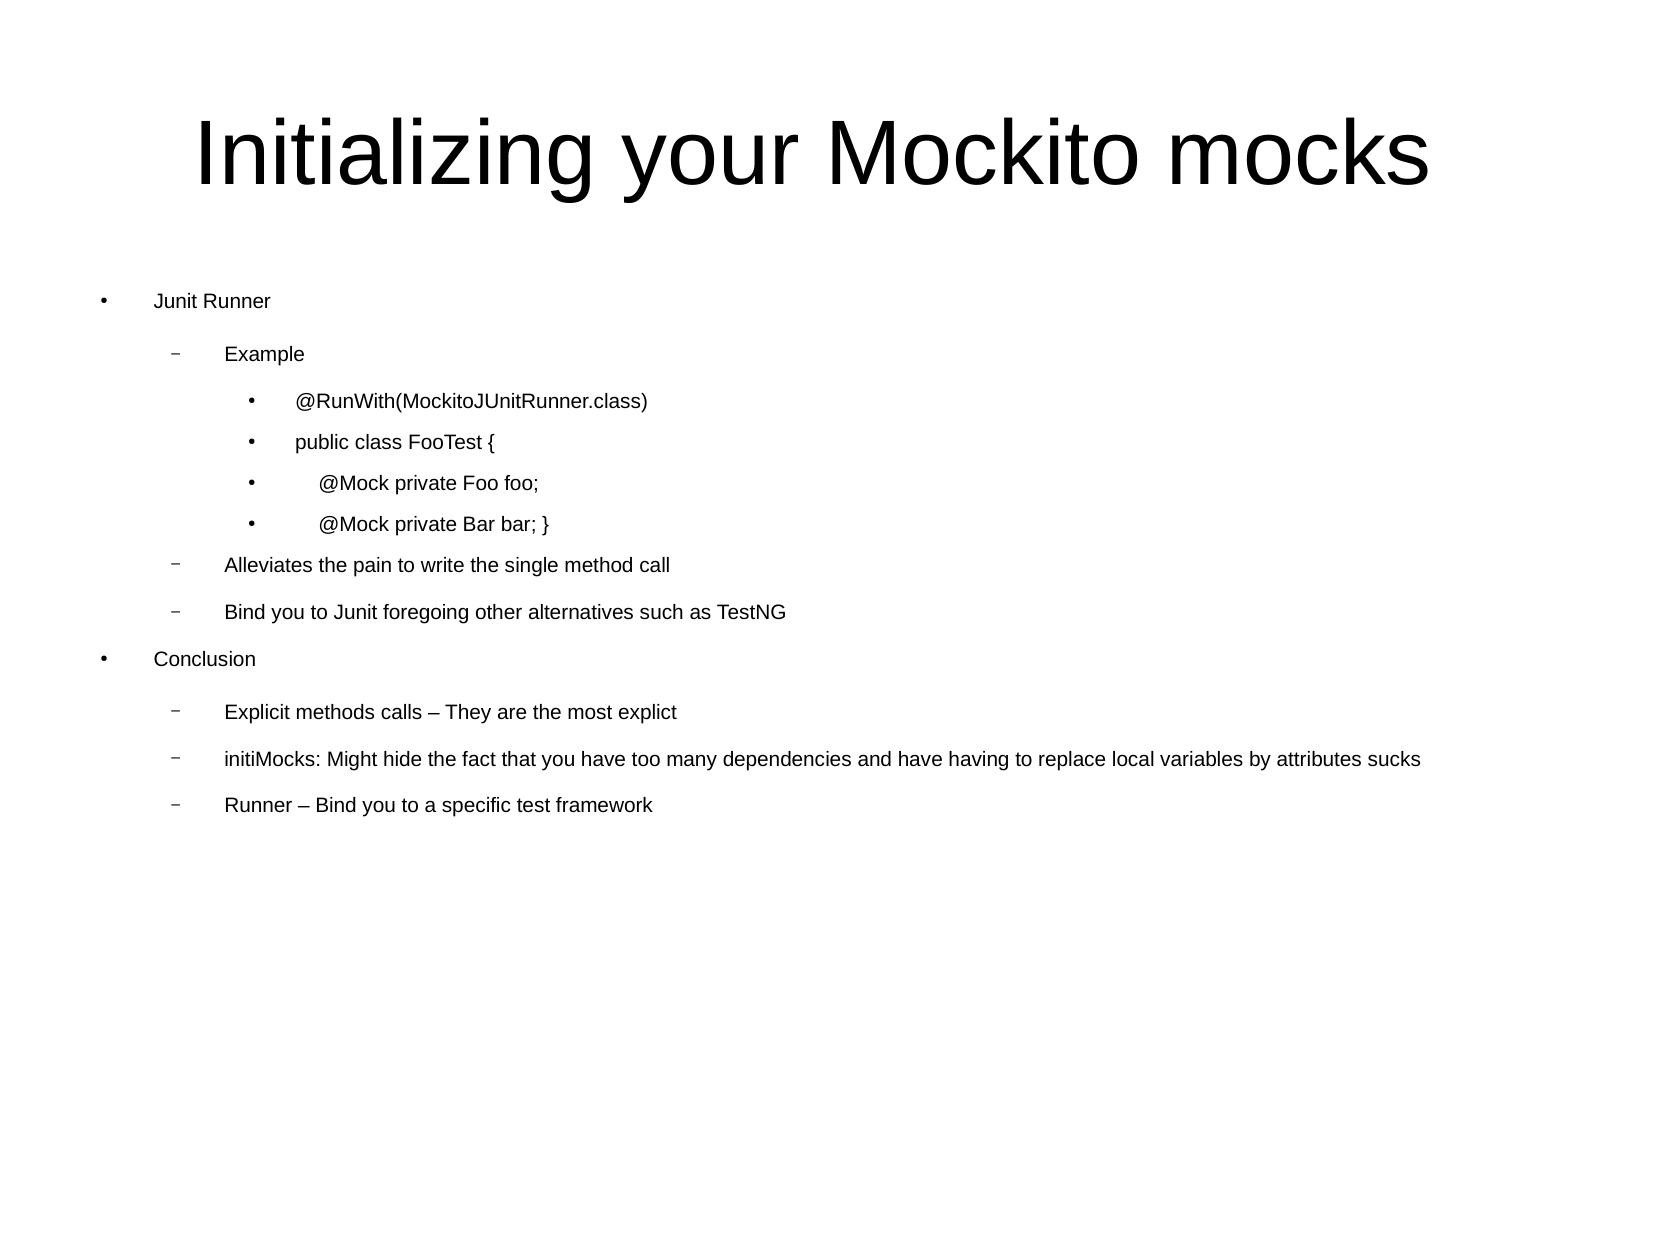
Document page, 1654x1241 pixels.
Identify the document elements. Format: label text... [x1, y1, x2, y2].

title Initializing your Mockito mocks [82, 49, 1571, 257]
list Junit Runner Example @RunWith(MockitoJUnitRunner.class) public class FooTest { @Mock private Foo foo; @Mock private Bar bar; } Alleviates the pain to write the single method call Bind you to Junit foregoing other alternatives such as TestNG Conclusion Explicit methods calls – They are the most explict initiMocks: Might hide the fact that you have too many dependencies and have having to replace local variables by attributes sucks Runner – Bind you to a specific test framework [82, 290, 1636, 1216]
